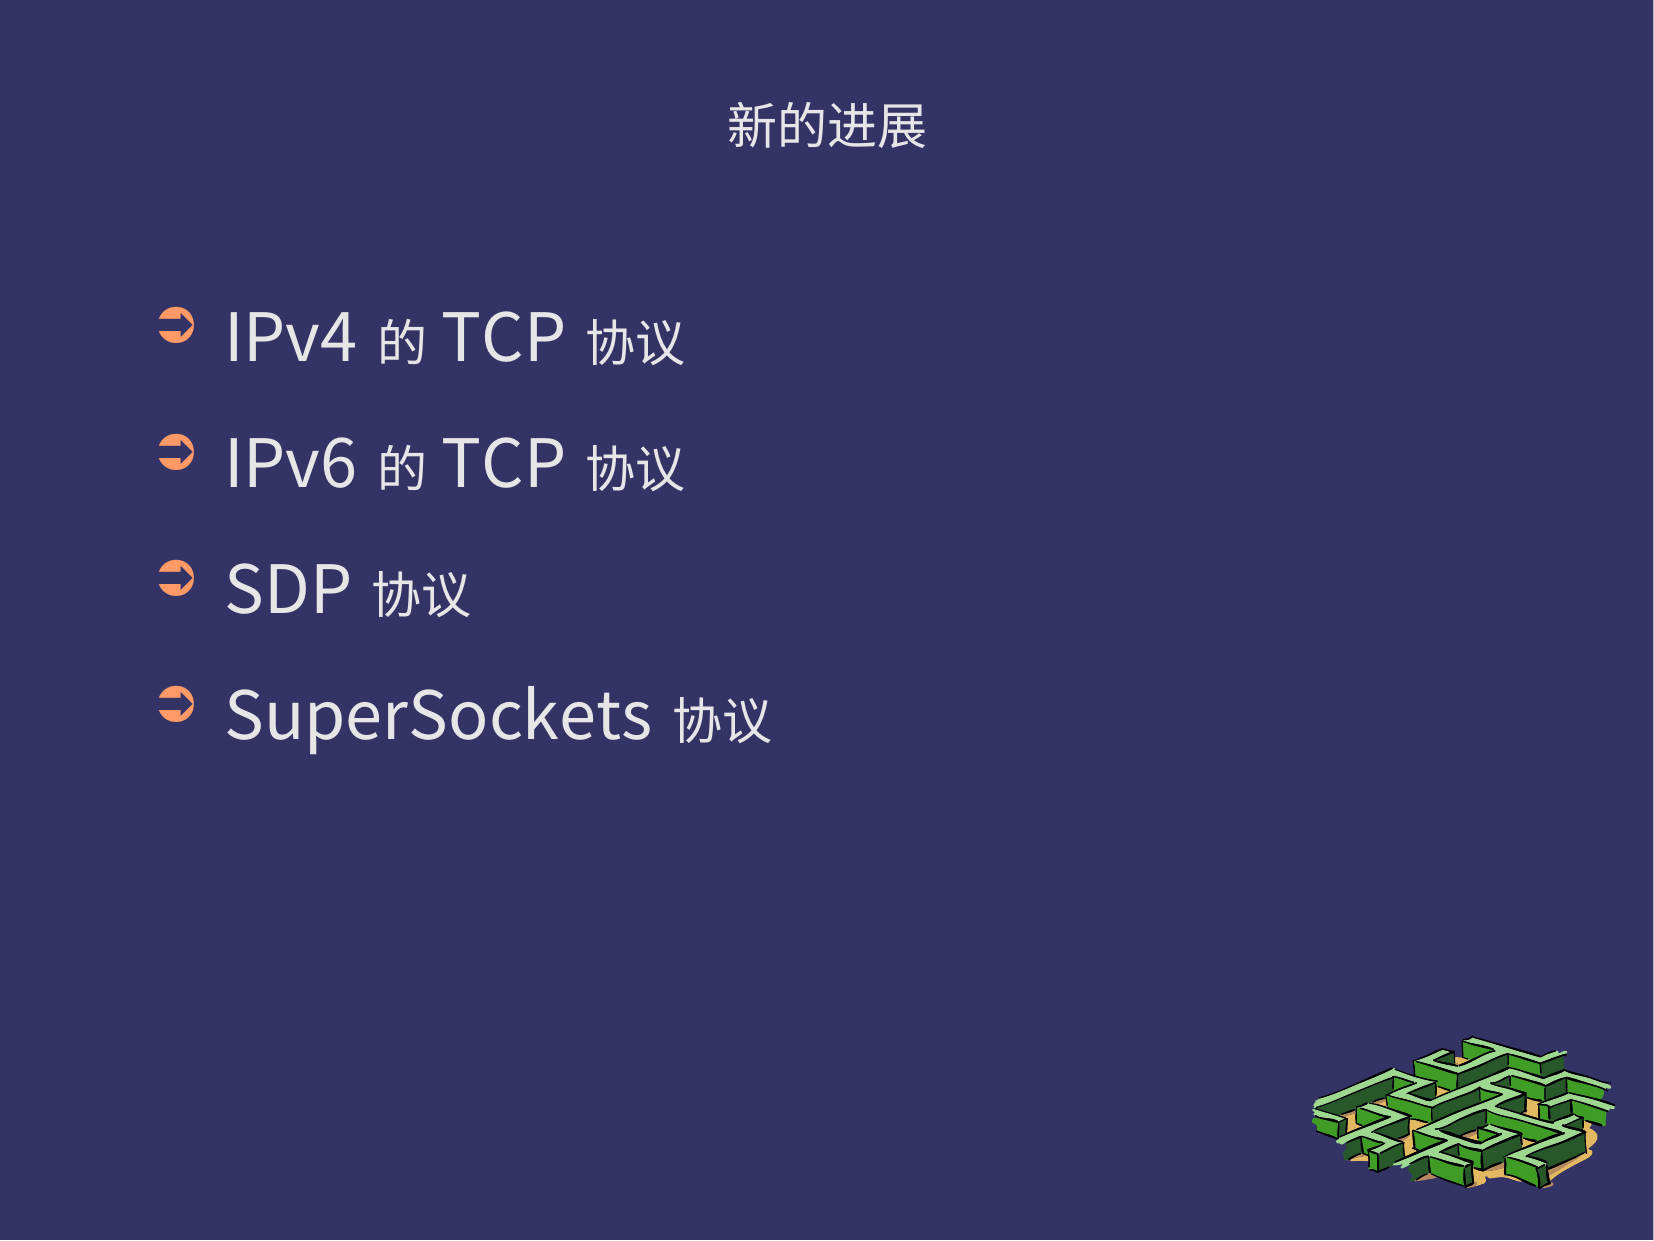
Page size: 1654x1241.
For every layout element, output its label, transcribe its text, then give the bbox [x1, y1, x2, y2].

title 新的进展 [121, 19, 1534, 227]
list IPv4的TCP协议 IPv6的TCP协议 SDP协议 SuperSockets协议 [141, 283, 1570, 709]
